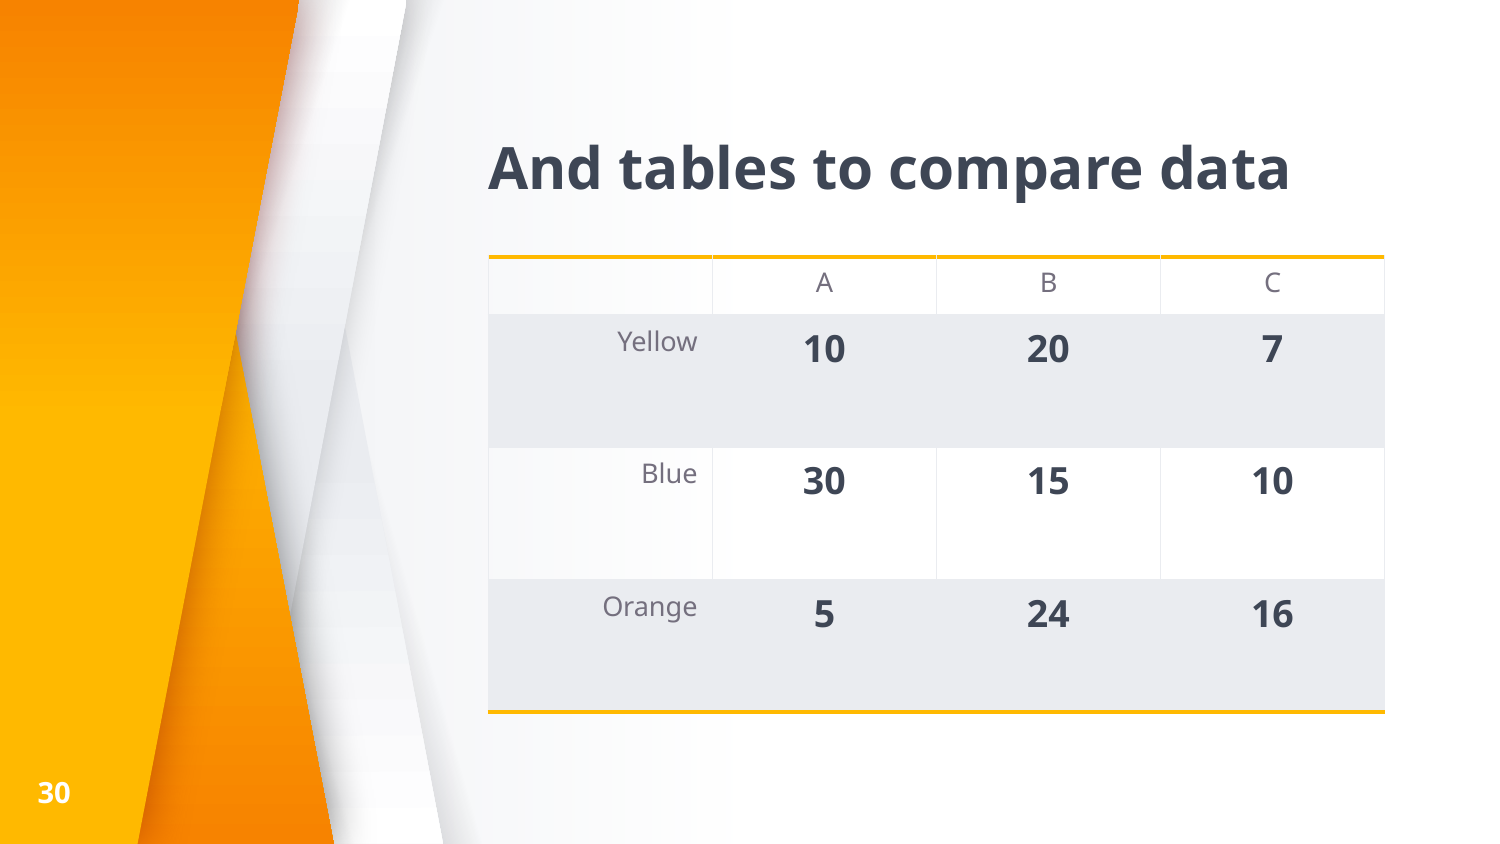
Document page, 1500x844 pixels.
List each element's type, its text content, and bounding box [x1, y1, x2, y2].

text_box And tables to compare data [488, 137, 1385, 202]
table_header C [1161, 259, 1384, 314]
table_cell 10 [713, 316, 936, 447]
table_cell Yellow [489, 316, 712, 447]
table_cell Blue [489, 448, 712, 579]
table_cell 15 [937, 448, 1160, 579]
table_header B [937, 259, 1160, 314]
table_cell 24 [937, 580, 1160, 710]
table_cell 7 [1161, 316, 1384, 447]
table_cell 10 [1161, 448, 1384, 579]
table_cell Orange [489, 580, 712, 710]
text_box <número> [37, 773, 98, 816]
table_cell 20 [937, 316, 1160, 447]
table_cell 5 [713, 580, 936, 710]
table_cell 16 [1161, 580, 1384, 710]
table_header A [713, 259, 936, 314]
table_header [489, 259, 712, 314]
table_cell 30 [713, 448, 936, 579]
